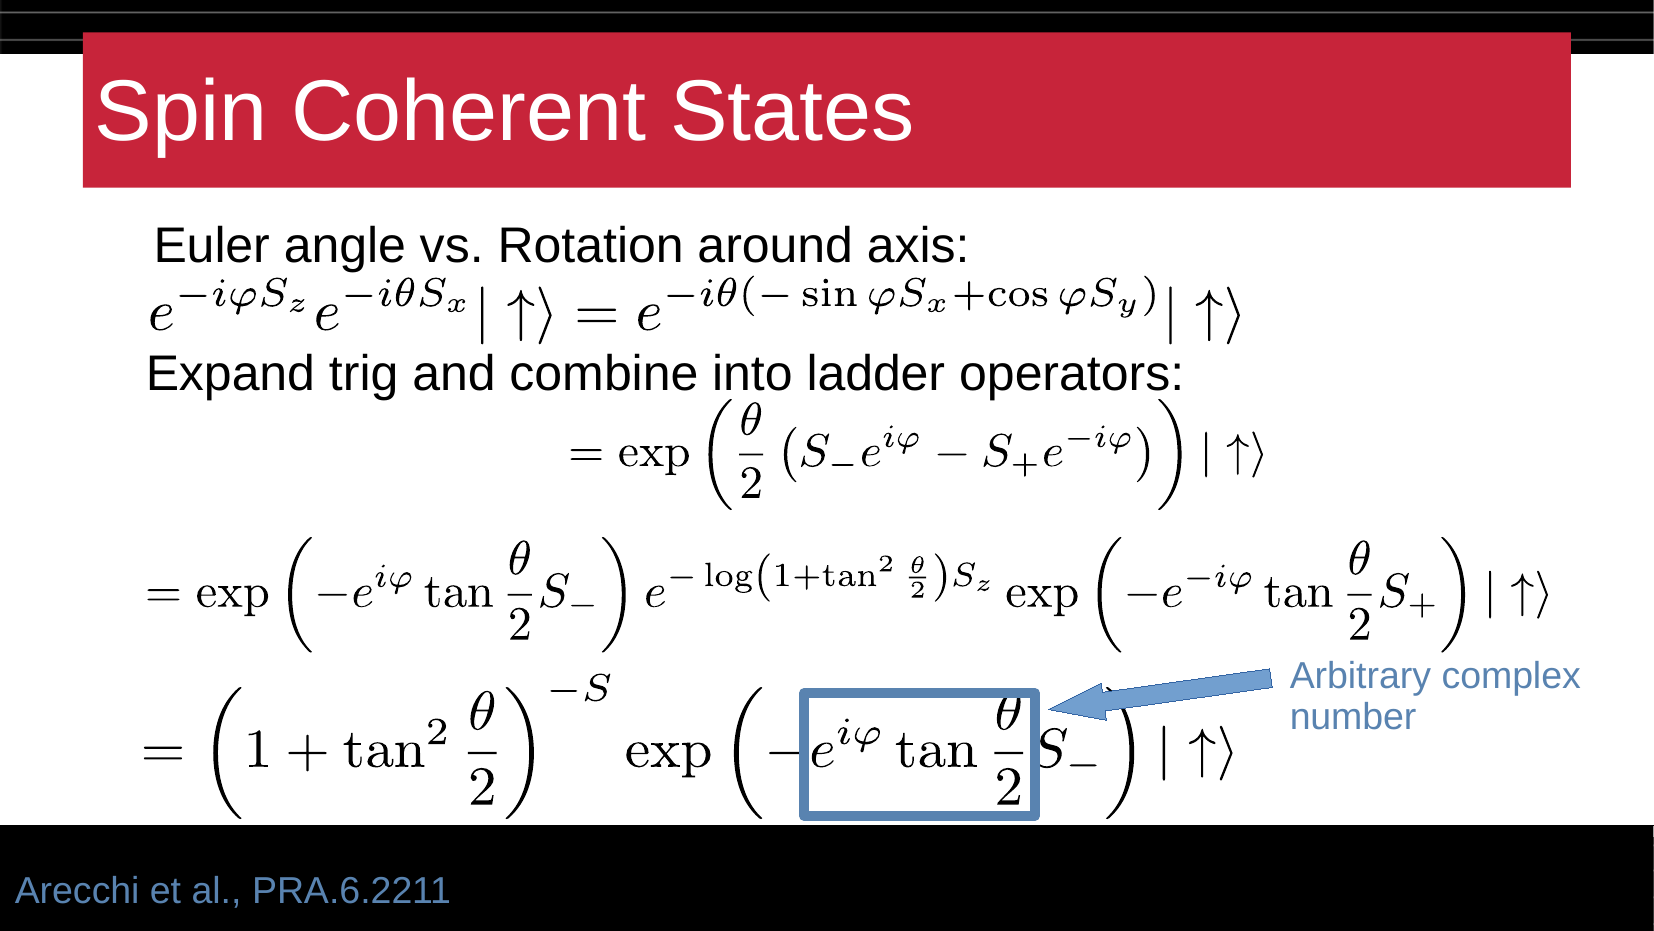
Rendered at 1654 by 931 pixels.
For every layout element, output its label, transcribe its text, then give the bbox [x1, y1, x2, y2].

text_box Arecchi et al., PRA.6.2211 [0, 862, 938, 931]
text_box Arbitrary complex number [1275, 646, 1651, 751]
title Spin Coherent States [82, 32, 1571, 188]
picture [0, 0, 1654, 54]
text_box [146, 536, 1549, 653]
text_box [0, 825, 1654, 931]
text_box [570, 401, 1264, 511]
text_box [150, 275, 1240, 345]
text_box Expand trig and combine into ladder operators: [60, 337, 1223, 451]
text_box [143, 668, 1273, 820]
list Euler angle vs. Rotation around axis: [82, 217, 1571, 338]
